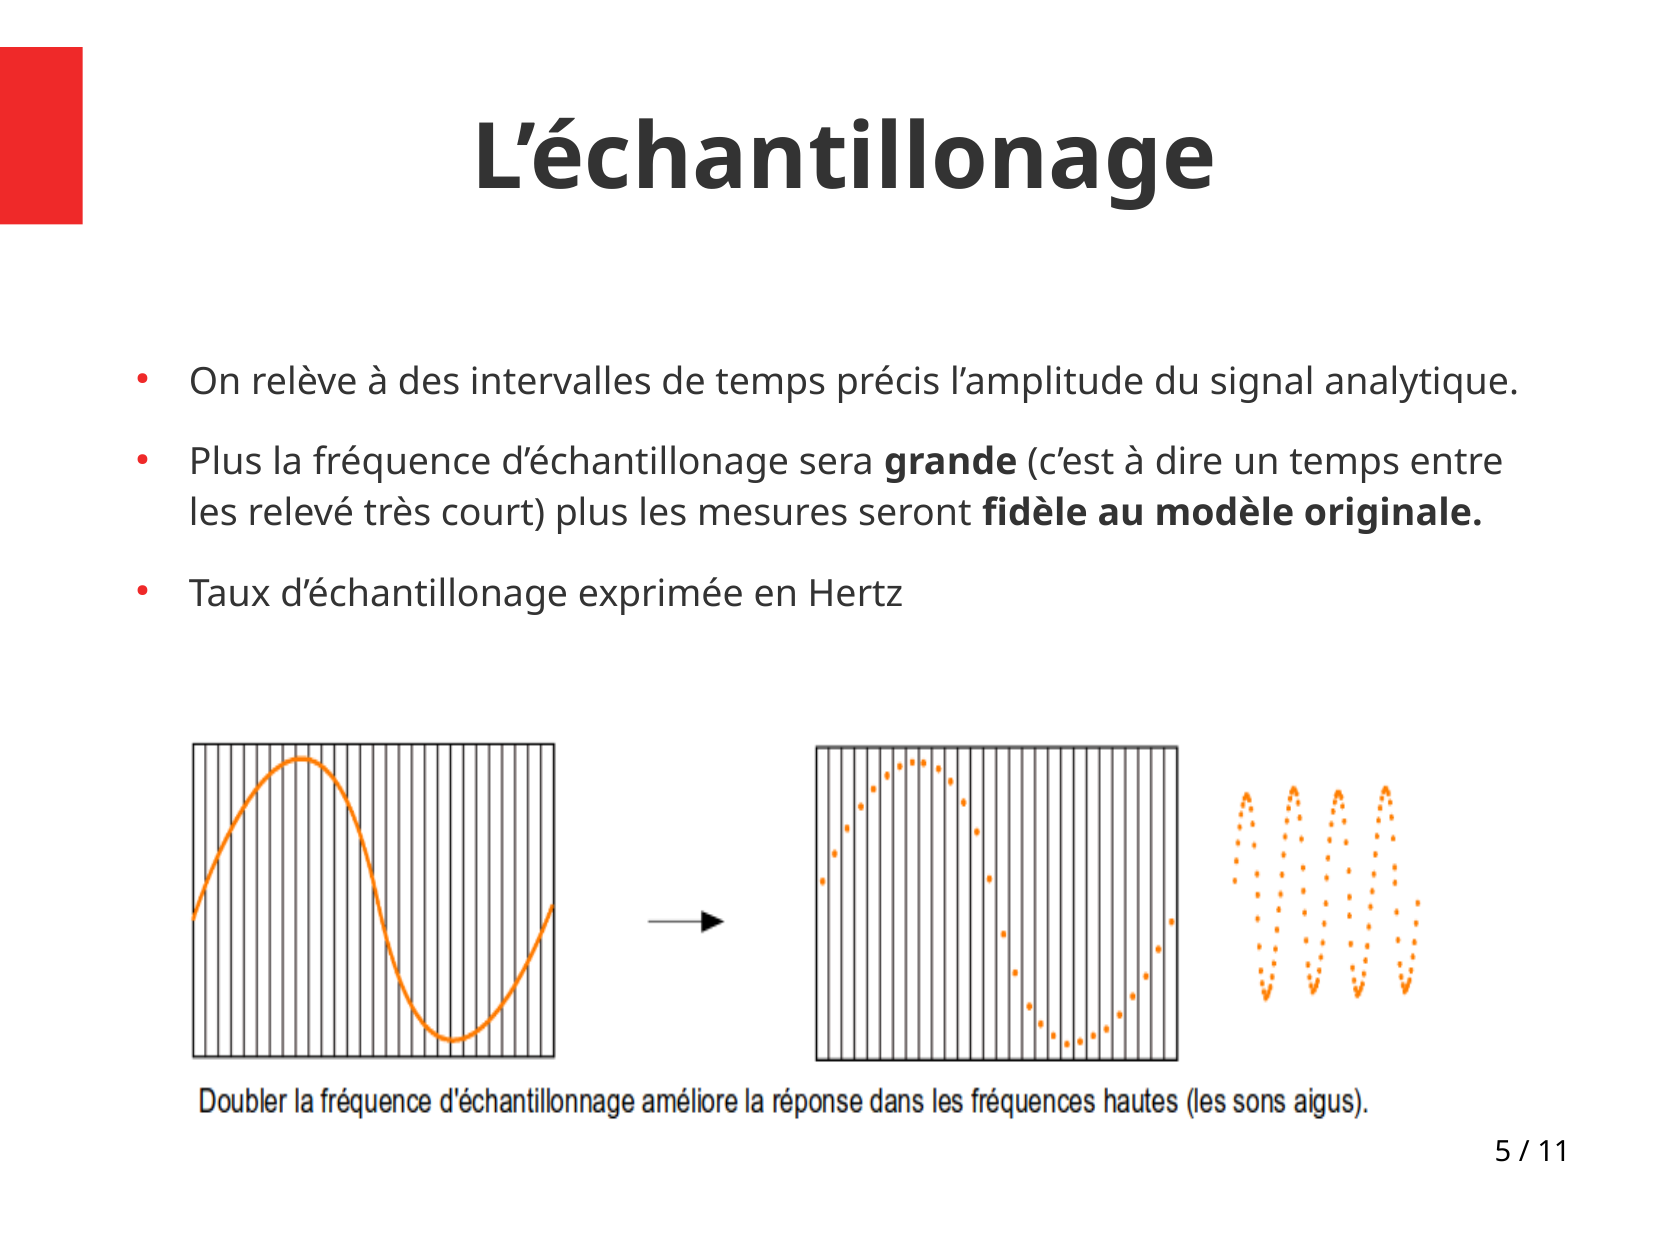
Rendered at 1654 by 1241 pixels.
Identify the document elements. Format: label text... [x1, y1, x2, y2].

picture [106, 732, 1512, 1123]
list On relève à des intervalles de temps précis l’amplitude du signal analytique. Plus la fréquence d’échantillonage sera grande (c’est à dire un temps entre les relevé très court) plus les mesures seront fidèle au modèle originale. Taux d’échantillonage exprimée en Hertz [118, 354, 1536, 1074]
title L’échantillonage [118, 49, 1571, 257]
